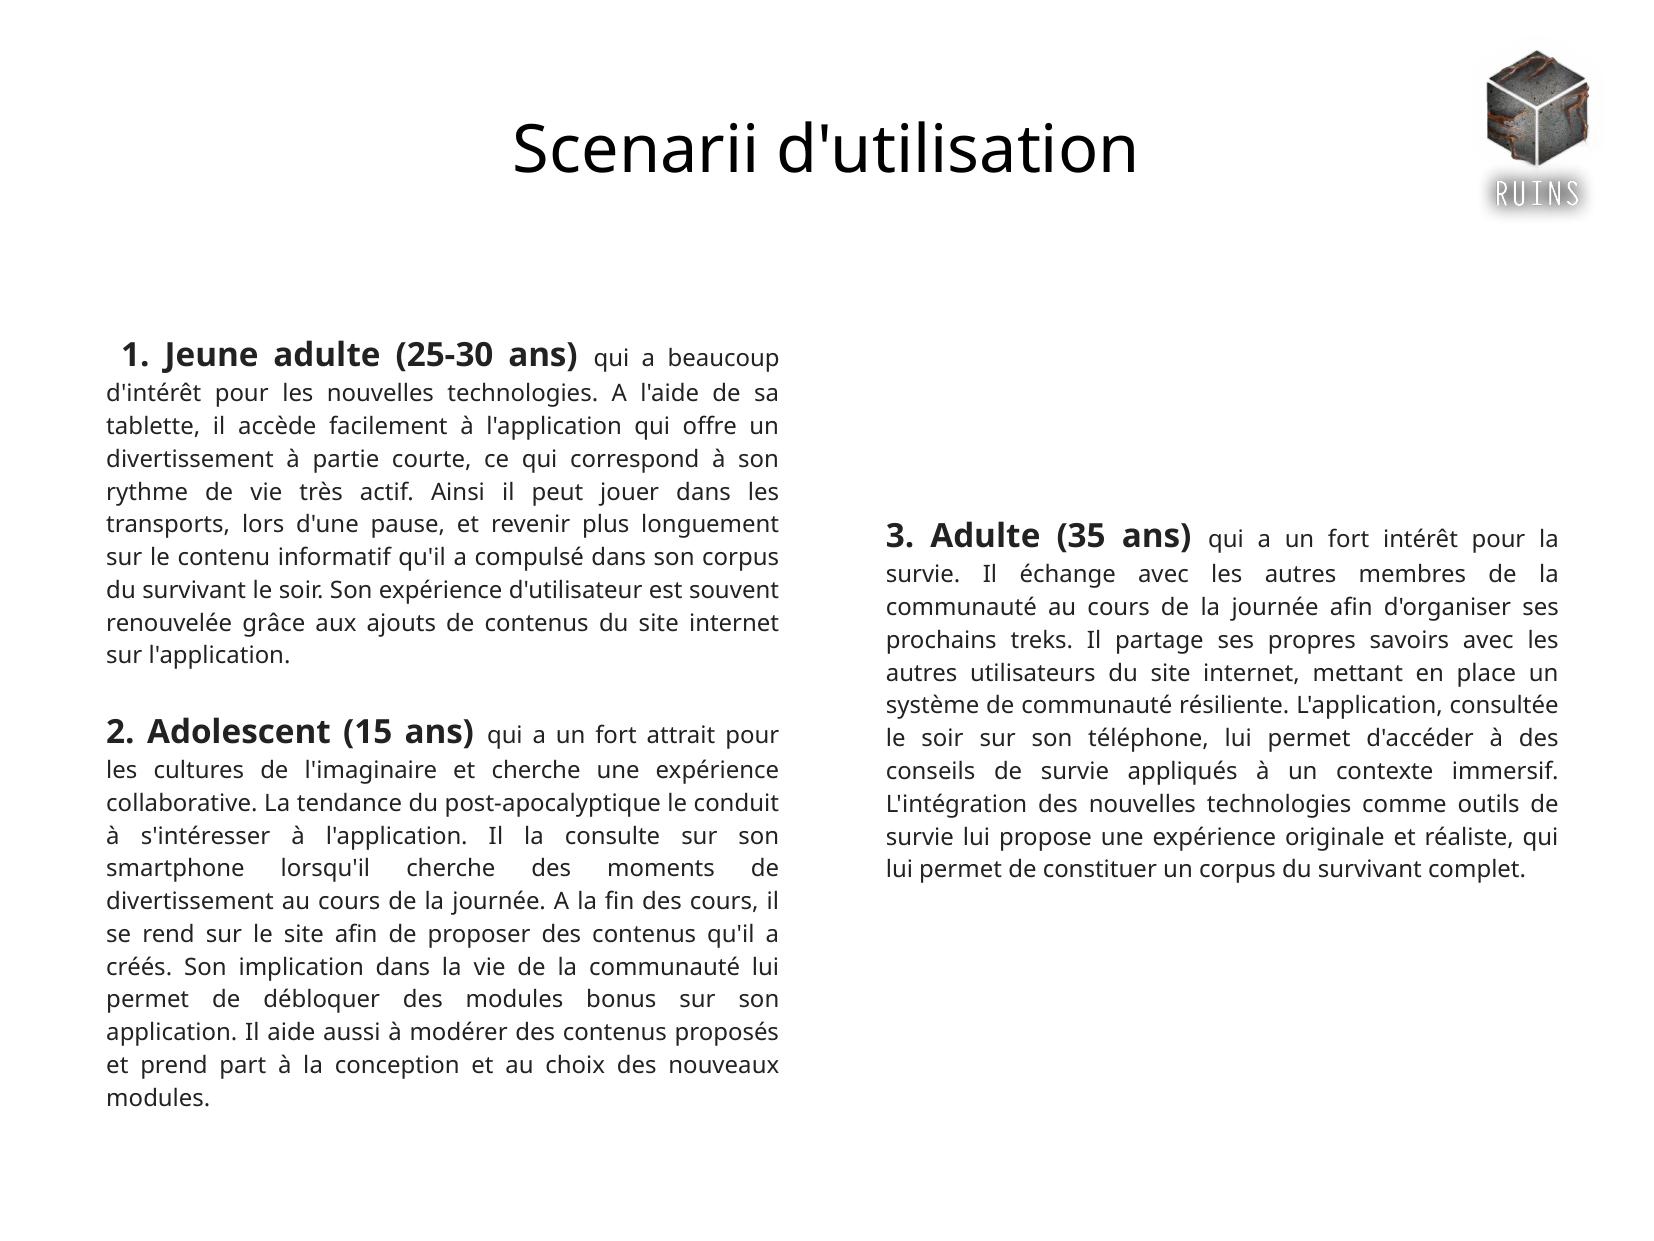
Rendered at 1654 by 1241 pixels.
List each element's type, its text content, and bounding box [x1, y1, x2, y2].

title 3. Adulte (35 ans) qui a un fort intérêt pour la survie. Il échange avec les autres membres de la communauté au cours de la journée afin d'organiser ses prochains treks. Il partage ses propres savoirs avec les autres utilisateurs du site internet, mettant en place un système de communauté résiliente. L'application, consultée le soir sur son téléphone, lui permet d'accéder à des conseils de survie appliqués à un contexte immersif. L'intégration des nouvelles technologies comme outils de survie lui propose une expérience originale et réaliste, qui lui permet de constituer un corpus du survivant complet. [885, 419, 1560, 1199]
title Scenarii d'utilisation [82, 43, 1571, 251]
picture [1429, 29, 1648, 249]
title 1. Jeune adulte (25-30 ans) qui a beaucoup d'intérêt pour les nouvelles technologies. A l'aide de sa tablette, il accède facilement à l'application qui offre un divertissement à partie courte, ce qui correspond à son rythme de vie très actif. Ainsi il peut jouer dans les transports, lors d'une pause, et revenir plus longuement sur le contenu informatif qu'il a compulsé dans son corpus du survivant le soir. Son expérience d'utilisateur est souvent renouvelée grâce aux ajouts de contenus du site internet sur l'application. [106, 135, 780, 768]
title 2. Adolescent (15 ans) qui a un fort attrait pour les cultures de l'imaginaire et cherche une expérience collaborative. La tendance du post-apocalyptique le conduit à s'intéresser à l'application. Il la consulte sur son smartphone lorsqu'il cherche des moments de divertissement au cours de la journée. A la fin des cours, il se rend sur le site afin de proposer des contenus qu'il a créés. Son implication dans la vie de la communauté lui permet de débloquer des modules bonus sur son application. Il aide aussi à modérer des contenus proposés et prend part à la conception et au choix des nouveaux modules. [106, 768, 780, 1182]
